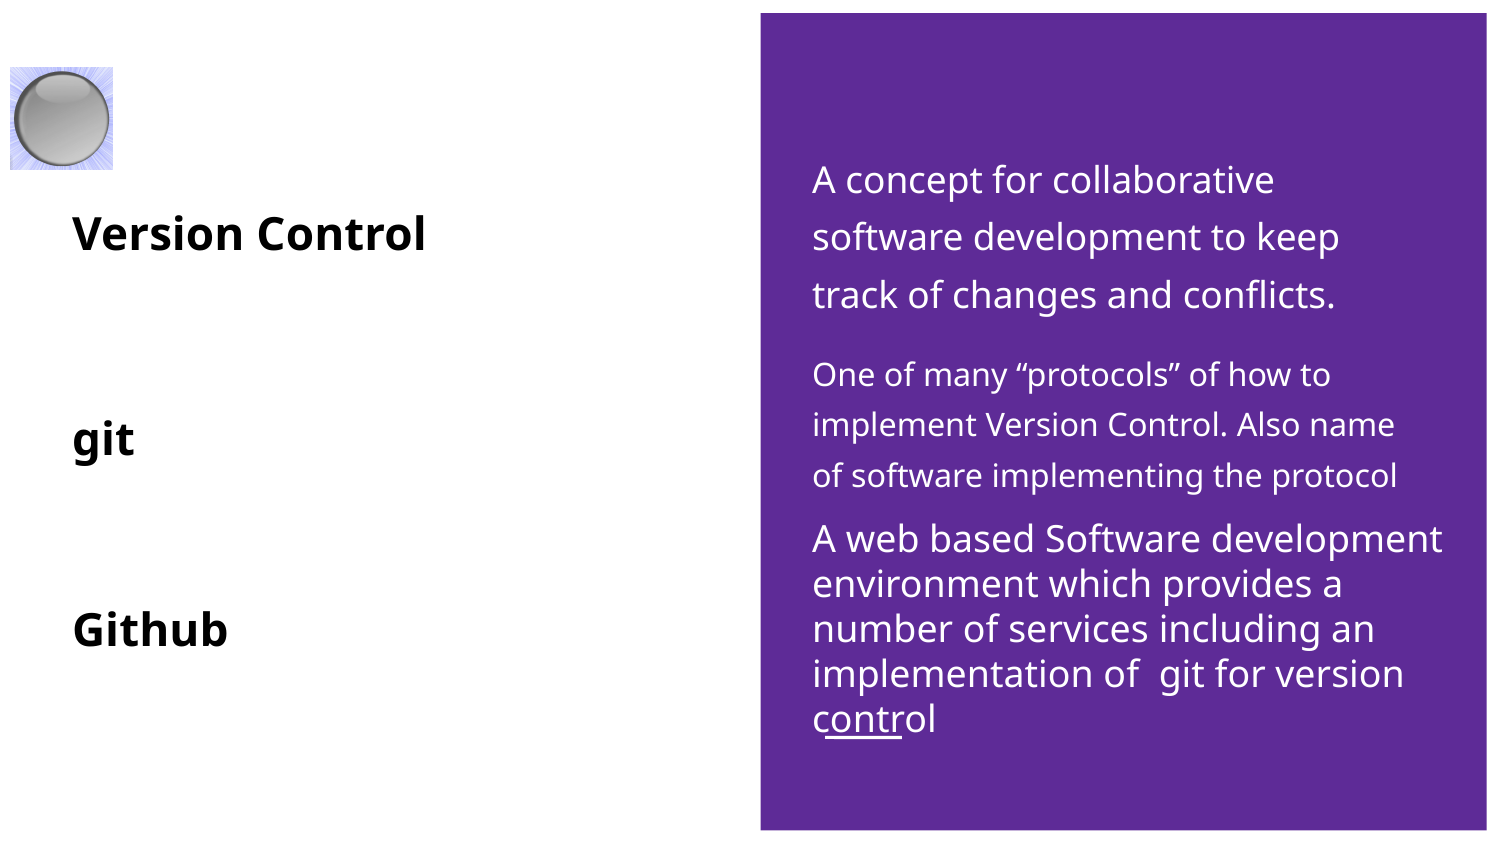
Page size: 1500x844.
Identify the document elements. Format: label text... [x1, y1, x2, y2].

title git [56, 390, 721, 484]
title Github [56, 581, 721, 675]
picture [10, 67, 113, 170]
title Version Control [56, 186, 721, 280]
list One of many “protocols” of how to implement Version Control. Also name of software implementing the protocol [797, 318, 1427, 506]
list A concept for collaborative software development to keep track of changes and conflicts. [797, 130, 1427, 318]
list A web based Software development environment which provides a number of services including an implementation of git for version control [797, 506, 1461, 750]
